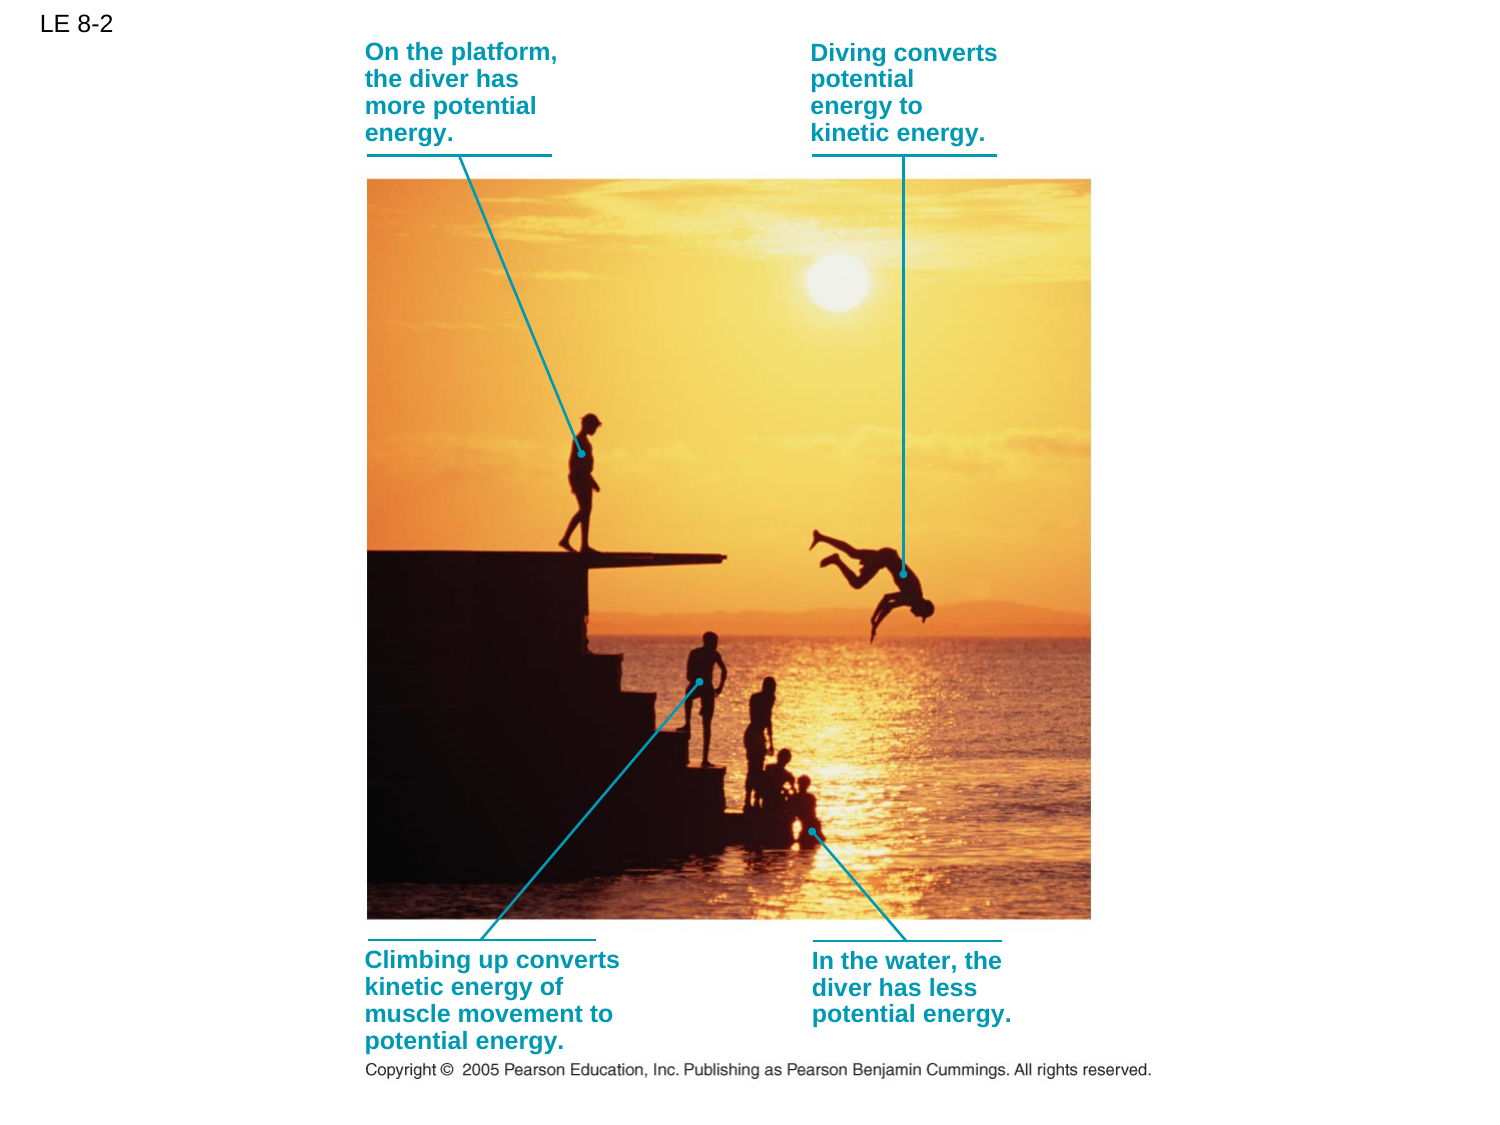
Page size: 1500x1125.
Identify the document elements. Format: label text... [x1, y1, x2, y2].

text_box Diving converts potential energy to kinetic energy. [810, 39, 1011, 173]
text_box In the water, the diver has less potential energy. [811, 947, 1013, 1082]
picture [337, 37, 1162, 1088]
text_box Climbing up converts kinetic energy of muscle movement to potential energy. [364, 947, 634, 1076]
title LE 8-2 [24, 0, 351, 51]
text_box On the platform, the diver has more potential energy. [364, 39, 566, 173]
